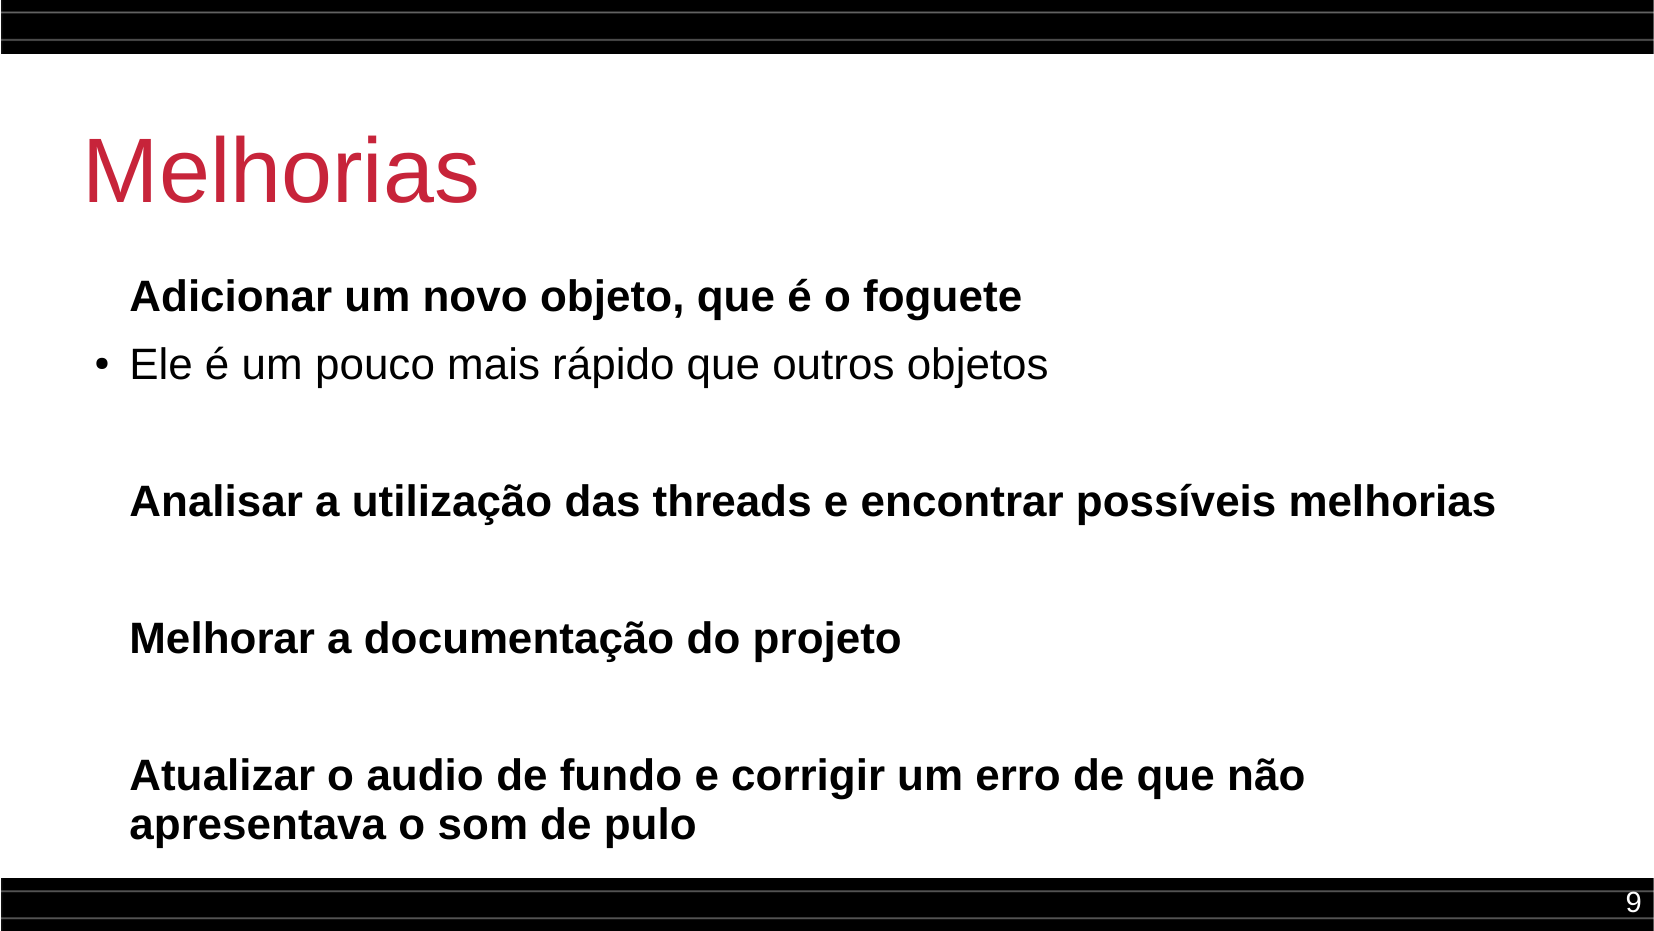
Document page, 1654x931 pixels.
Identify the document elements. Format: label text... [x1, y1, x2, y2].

picture [1, 878, 1654, 931]
list Adicionar um novo objeto, que é o foguete Ele é um pouco mais rápido que outros objetos Analisar a utilização das threads e encontrar possíveis melhorias Melhorar a documentação do projeto Atualizar o audio de fundo e corrigir um erro de que não apresentava o som de pulo [82, 271, 1571, 851]
picture [1, 0, 1654, 54]
title Melhorias [82, 92, 1571, 249]
